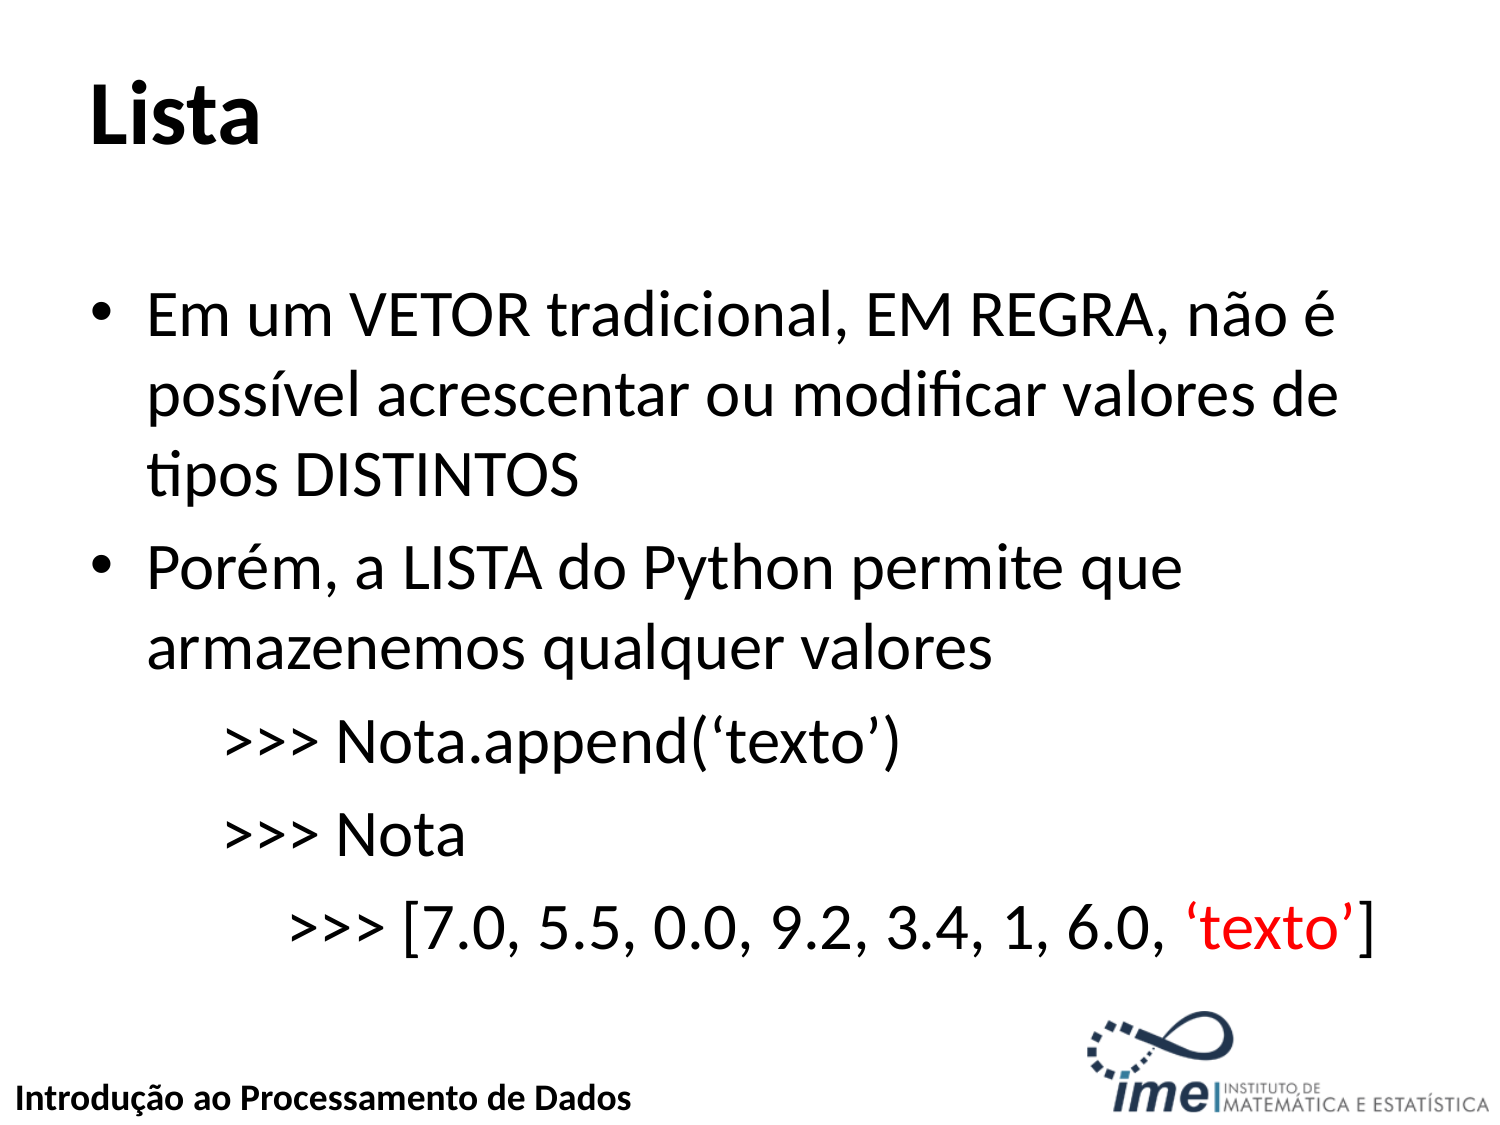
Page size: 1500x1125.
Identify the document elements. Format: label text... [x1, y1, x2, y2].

title Lista [75, 45, 1425, 233]
list Em um VETOR tradicional, EM REGRA, não é possível acrescentar ou modificar valores de tipos DISTINTOS Porém, a LISTA do Python permite que armazenemos qualquer valores >>> Nota.append(‘texto’) >>> Nota >>> [7.0, 5.5, 0.0, 9.2, 3.4, 1, 6.0, ‘texto’] [75, 262, 1425, 1005]
picture [1086, 1011, 1495, 1115]
